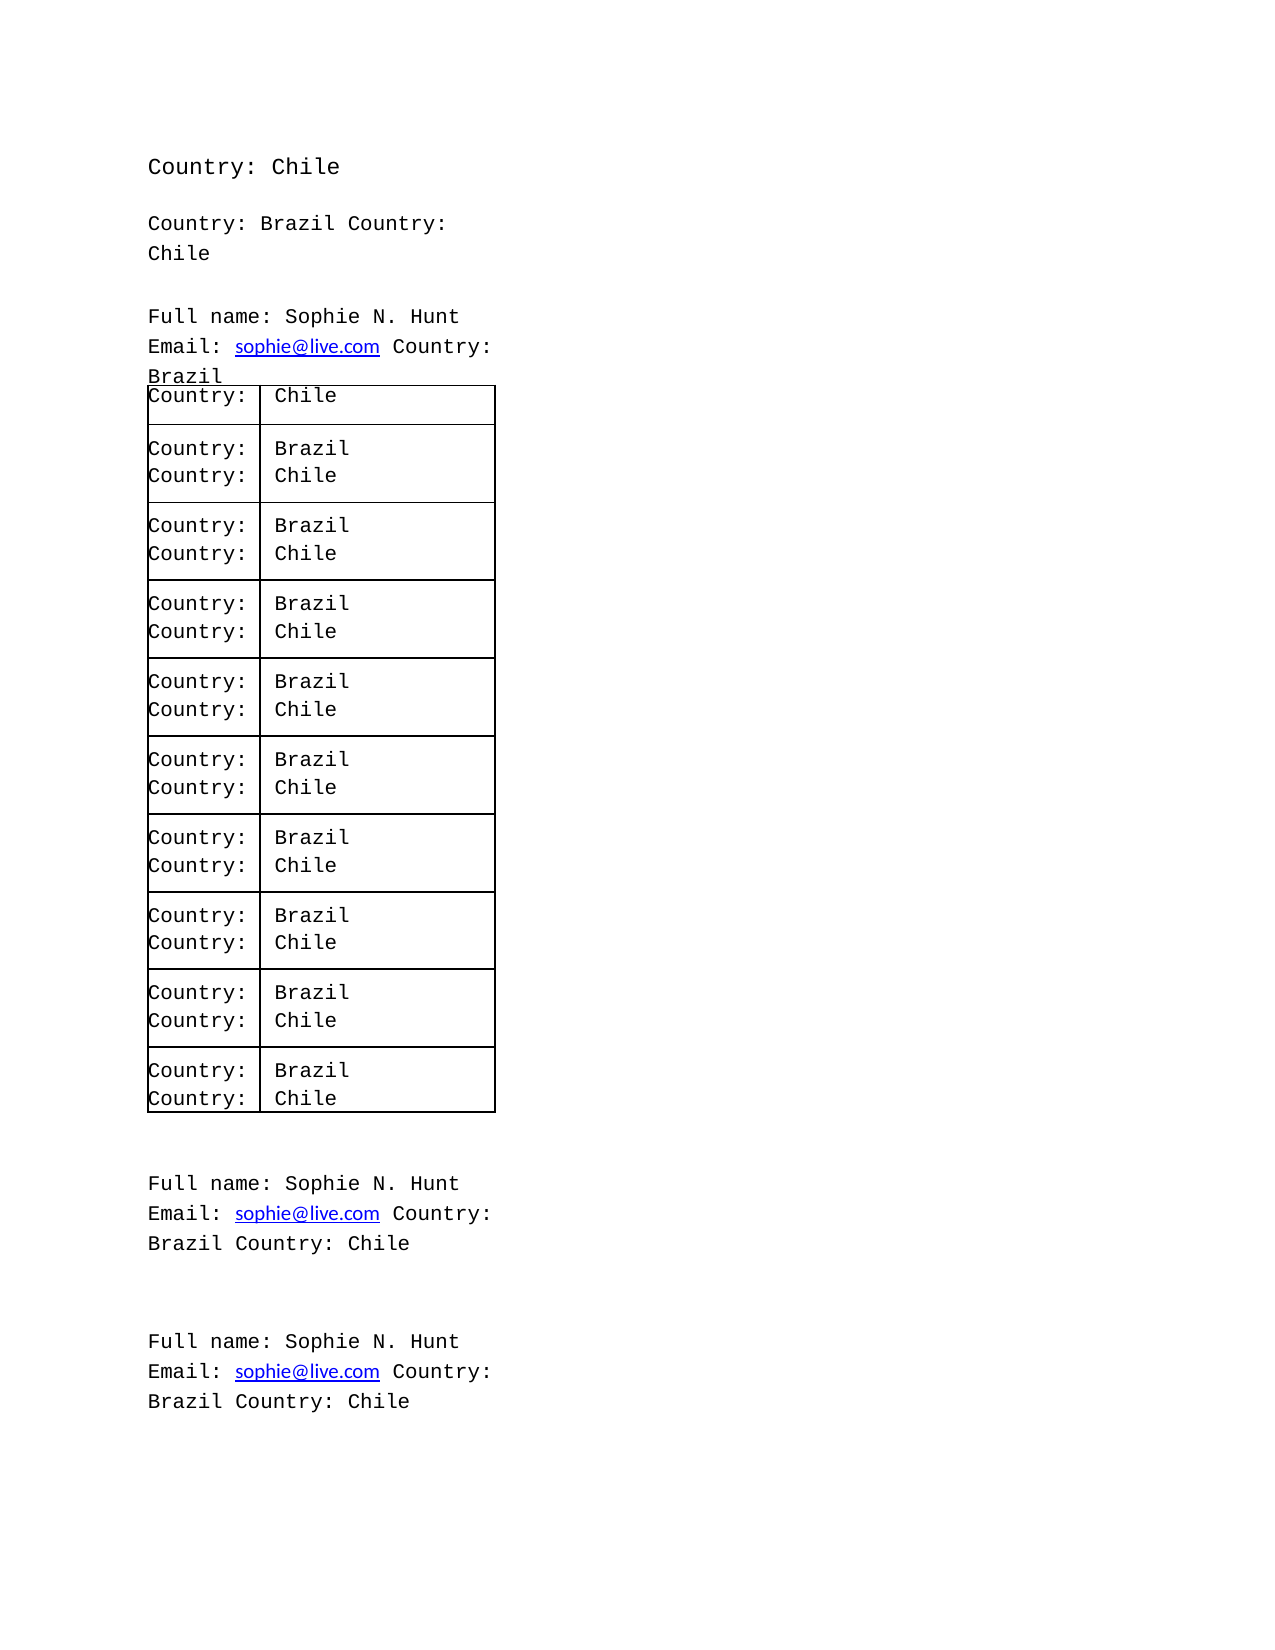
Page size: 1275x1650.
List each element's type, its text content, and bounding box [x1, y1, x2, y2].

table_cell Brazil Chile [261, 581, 494, 657]
table_cell Brazil Chile [261, 425, 494, 502]
table_cell Country: Country: [149, 581, 259, 657]
table_cell Country: Country: [149, 737, 259, 813]
table_cell Brazil Chile [261, 970, 494, 1046]
table_cell Country: Country: [149, 1048, 259, 1111]
table_cell Country: Country: [149, 815, 259, 891]
table_cell Country: Country: [149, 970, 259, 1046]
table_cell Brazil Chile [261, 659, 494, 735]
table_cell Brazil Chile [261, 503, 494, 579]
text_box Country: Brazil Country: Chile Full name: Sophie N. Hunt Email: sophie@live.com Country: Brazil [147, 204, 495, 385]
table_cell Brazil Chile [261, 1048, 494, 1111]
table_cell Country: Country: [149, 893, 259, 968]
table_header Chile [261, 386, 494, 424]
text_box Full name: Sophie N. Hunt Email: sophie@live.com Country: Brazil Country: Chile Full name: Sophie N. Hunt Email: sophie@live.com Country: Brazil Country: Chile [147, 1164, 495, 1476]
table_cell Brazil Chile [261, 893, 494, 968]
table_cell Brazil Chile [261, 815, 494, 891]
table_cell Country: Country: [149, 503, 259, 579]
table_header Country: [149, 386, 259, 424]
text_box Country: Chile [147, 152, 344, 178]
table_cell Brazil Chile [261, 737, 494, 813]
table_cell Country: Country: [149, 425, 259, 502]
table_cell Country: Country: [149, 659, 259, 735]
